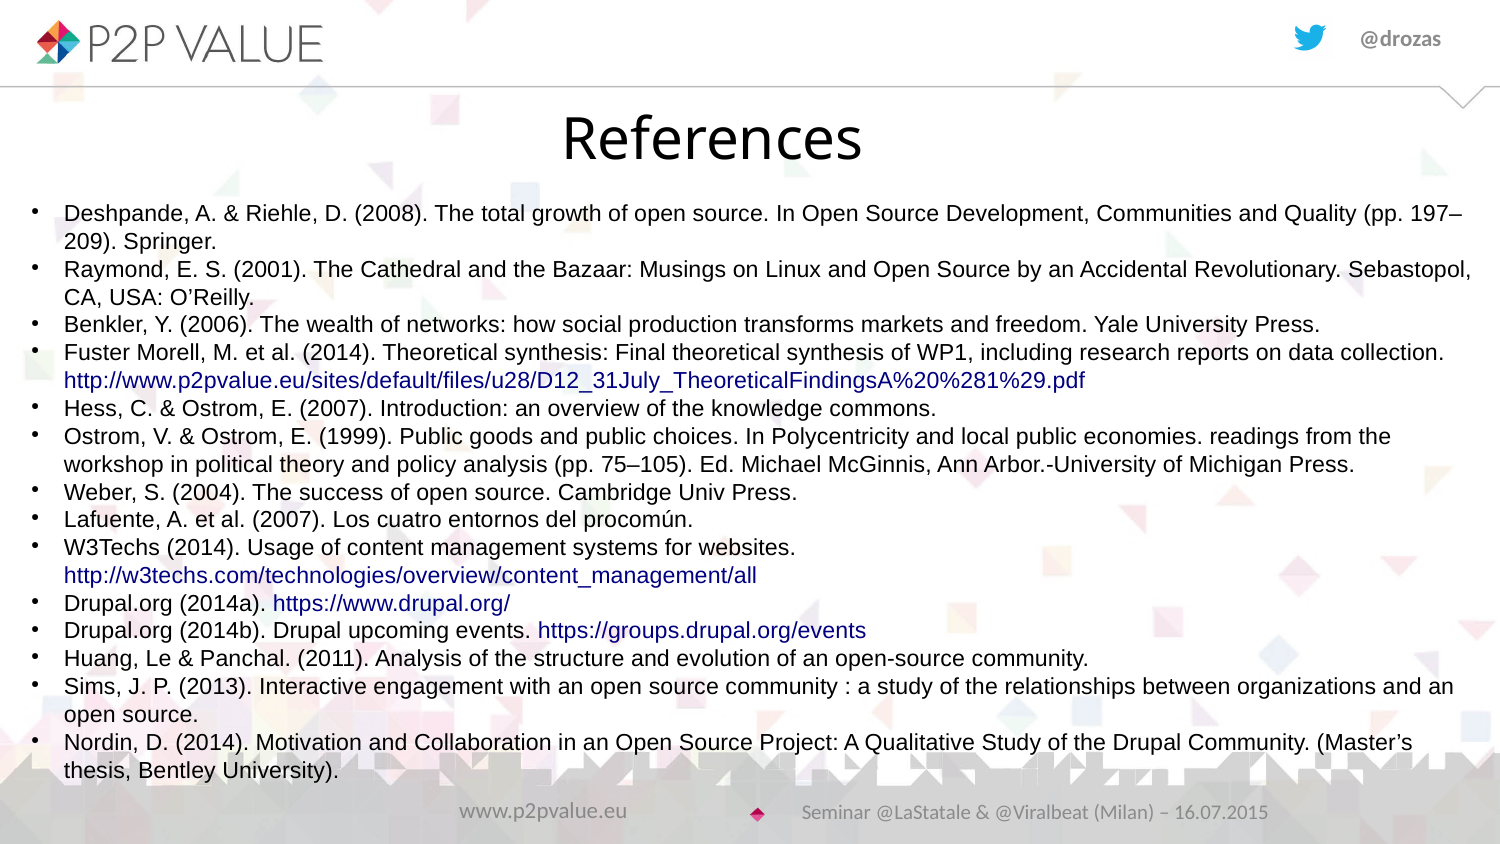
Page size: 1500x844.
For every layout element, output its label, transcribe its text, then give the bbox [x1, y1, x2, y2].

picture [0, 0, 1500, 844]
text_box @drozas [1333, 15, 1455, 60]
text_box www.p2pvalue.eu [453, 789, 672, 829]
title References [60, 92, 1366, 181]
subtitle Deshpande, A. & Riehle, D. (2008). The total growth of open source. In Open Source Development, Communities and Quality (pp. 197–209). Springer. Raymond, E. S. (2001). The Cathedral and the Bazaar: Musings on Linux and Open Source by an Accidental Revolutionary. Sebastopol, CA, USA: O’Reilly. Benkler, Y. (2006). The wealth of networks: how social production transforms markets and freedom. Yale University Press. Fuster Morell, M. et al. (2014). Theoretical synthesis: Final theoretical synthesis of WP1, including research reports on data collection. http://www.p2pvalue.eu/sites/default/files/u28/D12_31July_TheoreticalFindingsA%20%281%29.pdf Hess, C. & Ostrom, E. (2007). Introduction: an overview of the knowledge commons. Ostrom, V. & Ostrom, E. (1999). Public goods and public choices. In Polycentricity and local public economies. readings from the workshop in political theory and policy analysis (pp. 75–105). Ed. Michael McGinnis, Ann Arbor.-University of Michigan Press. Weber, S. (2004). The success of open source. Cambridge Univ Press. Lafuente, A. et al. (2007). Los cuatro entornos del procomún. W3Techs (2014). Usage of content management systems for websites. http://w3techs.com/technologies/overview/content_management/all Drupal.org (2014a). https://www.drupal.org/ Drupal.org (2014b). Drupal upcoming events. https://groups.drupal.org/events Huang, Le & Panchal. (2011). Analysis of the structure and evolution of an open-source community. Sims, J. P. (2013). Interactive engagement with an open source community : a study of the relationships between organizations and an open source. Nordin, D. (2014). Motivation and Collaboration in an Open Source Project: A Qualitative Study of the Drupal Community. (Master’s thesis, Bentley University). [17, 191, 1499, 796]
text_box Seminar @LaStatale & @Viralbeat (Milan) – 16.07.2015 [788, 788, 1481, 834]
